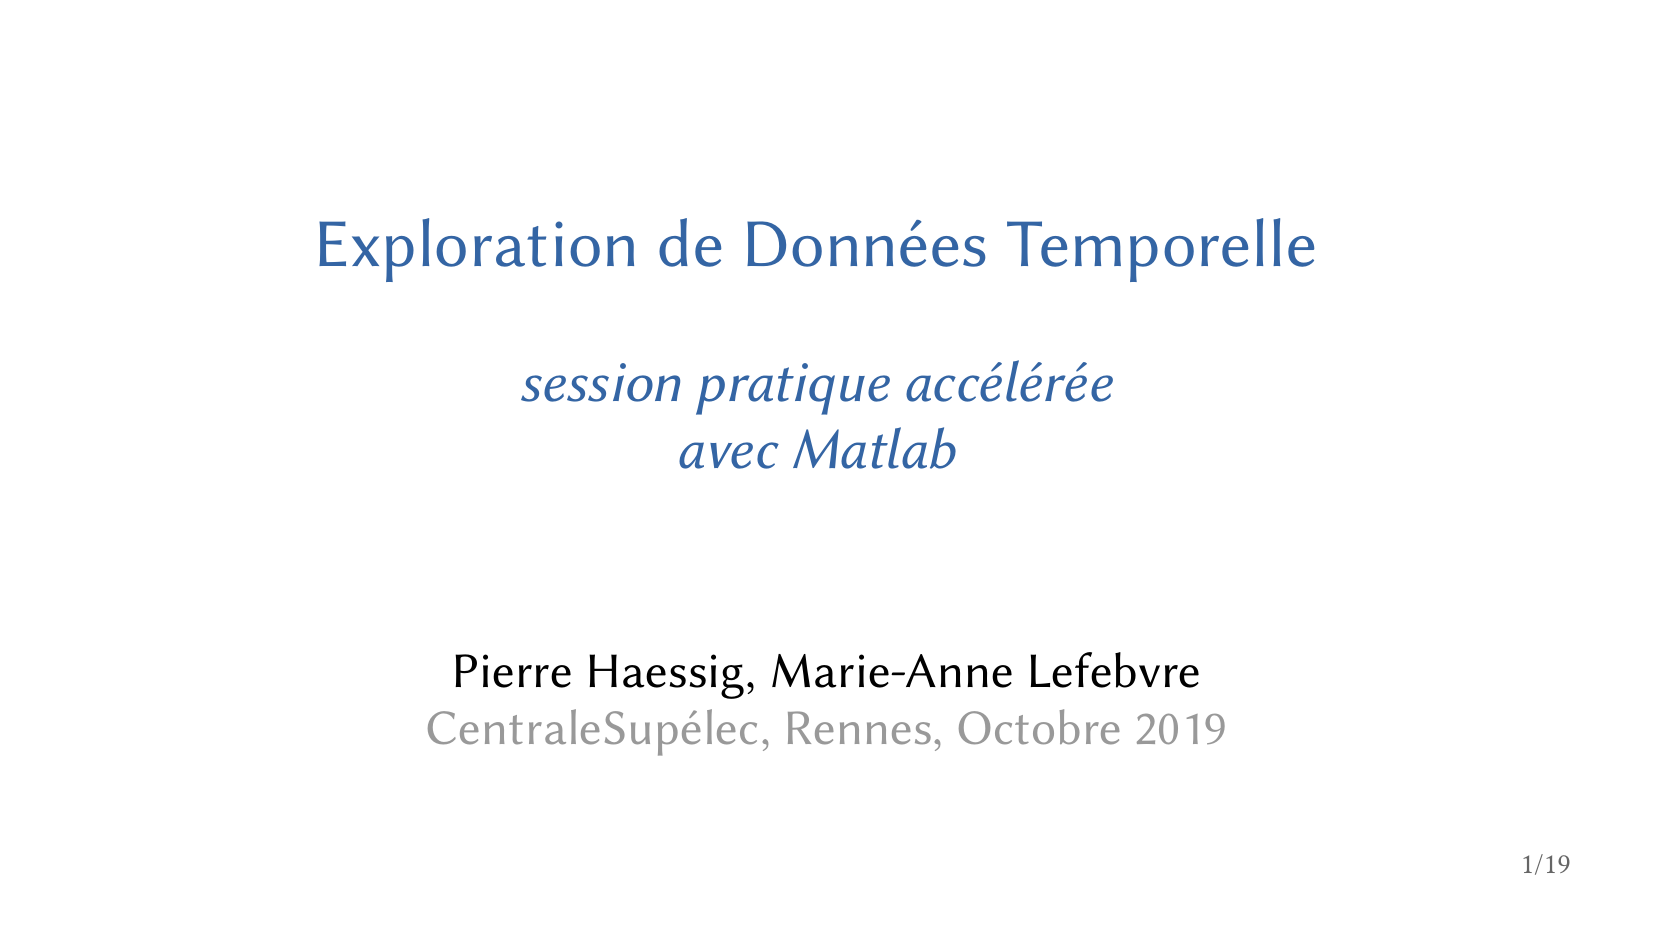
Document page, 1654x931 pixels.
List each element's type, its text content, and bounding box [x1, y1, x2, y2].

subtitle Pierre Haessig, Marie-Anne Lefebvre CentraleSupélec, Rennes, Octobre 2019 [82, 642, 1571, 758]
title Exploration de Données Temporelle session pratique accélérée avec Matlab [71, 165, 1561, 523]
